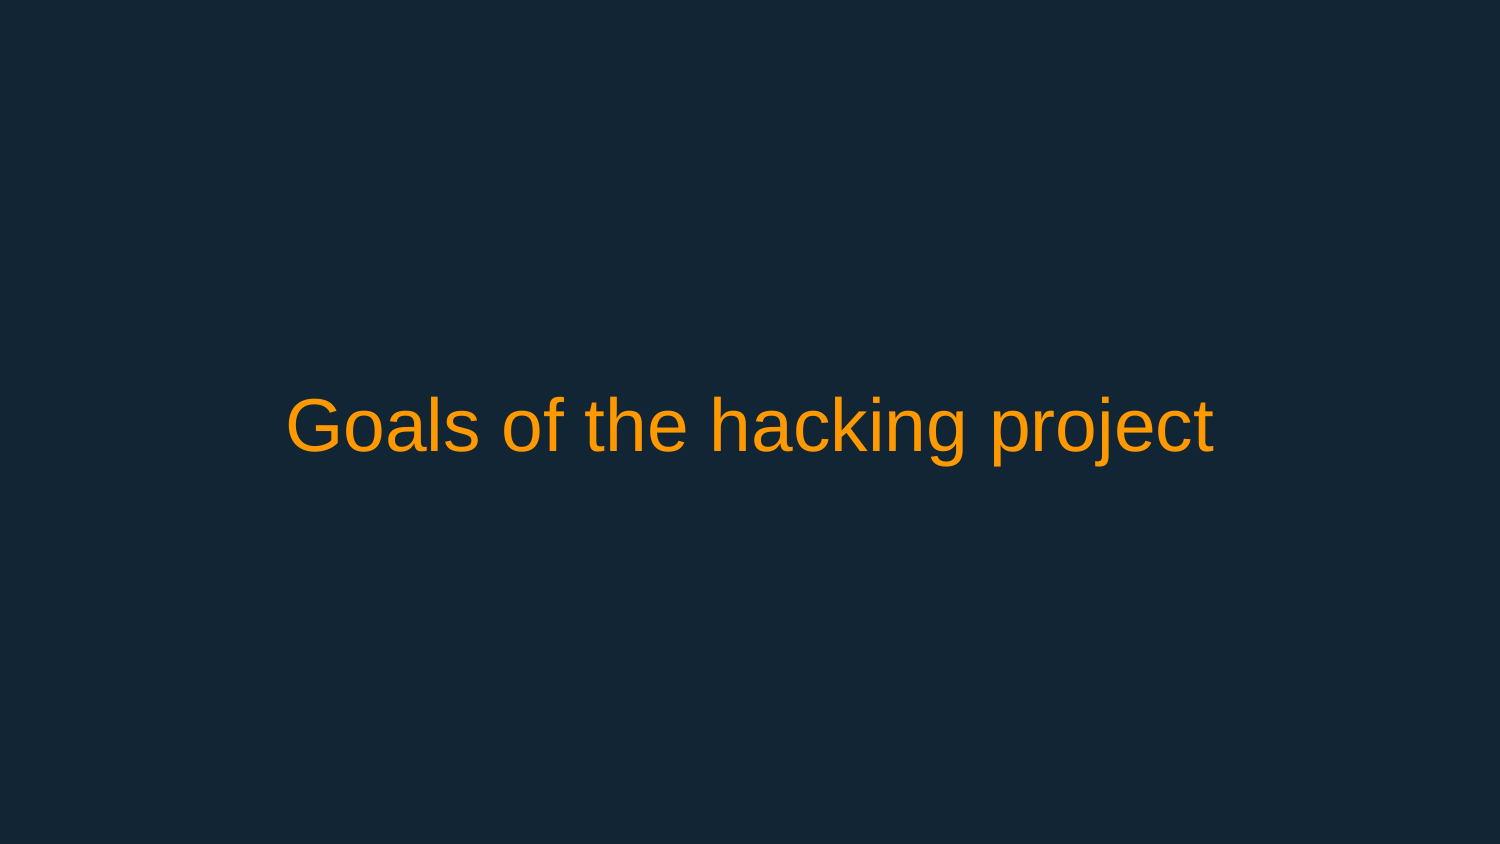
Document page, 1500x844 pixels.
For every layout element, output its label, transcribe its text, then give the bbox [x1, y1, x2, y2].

title Goals of the hacking project [51, 352, 1449, 491]
